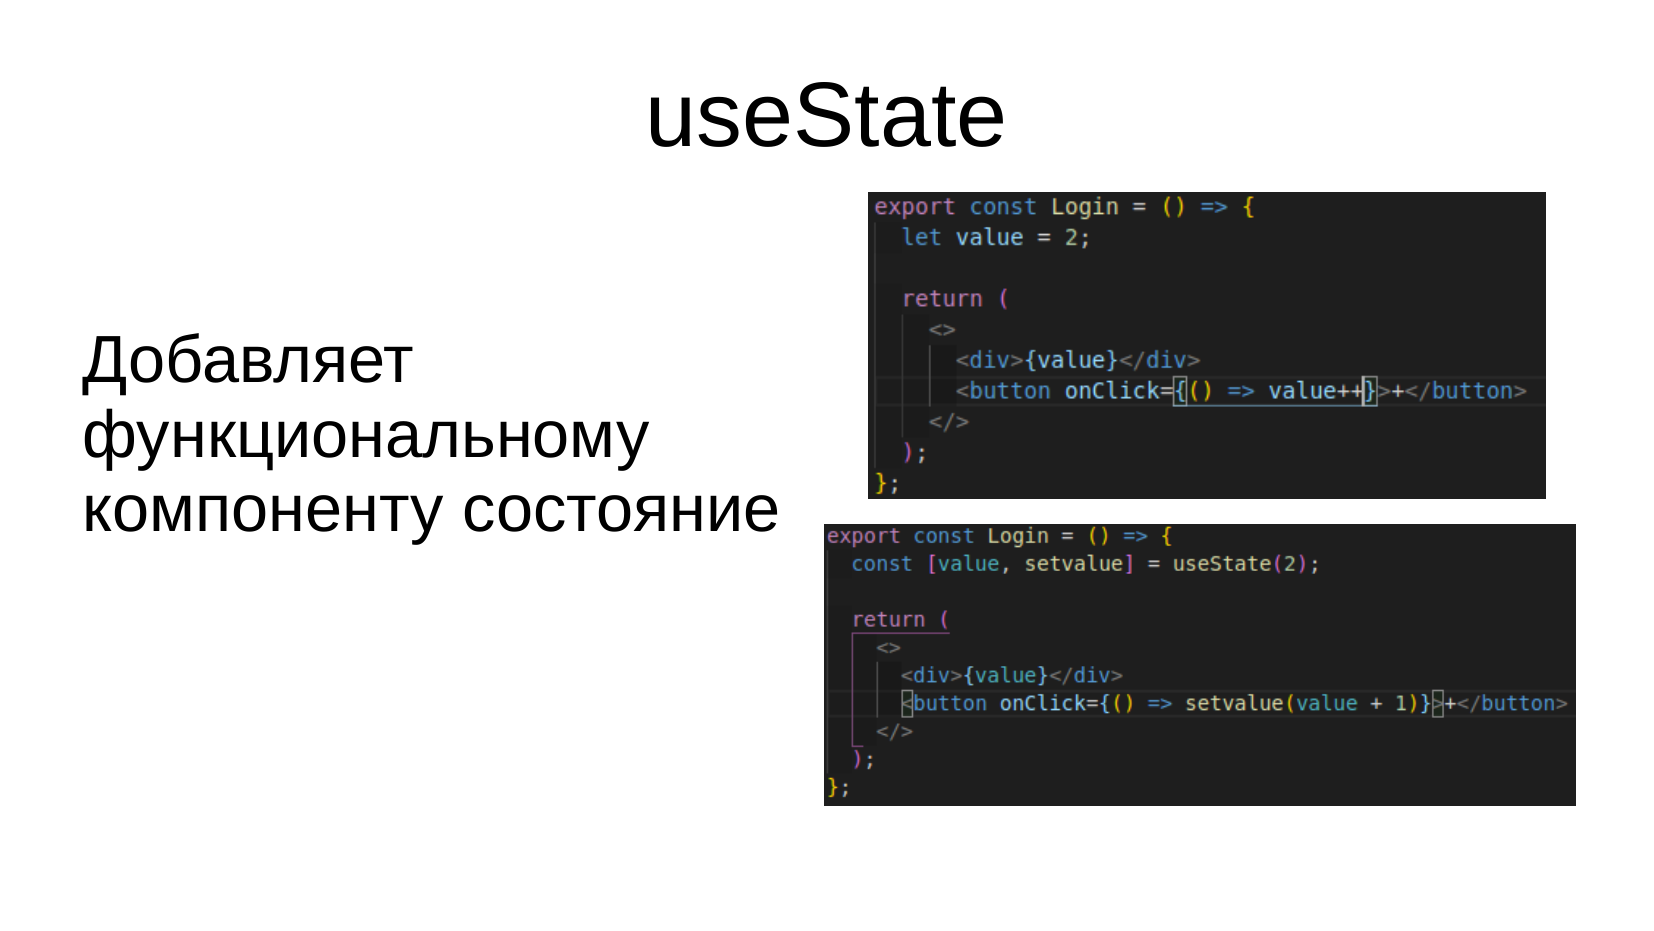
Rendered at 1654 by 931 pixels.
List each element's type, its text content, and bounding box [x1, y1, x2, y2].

title useState [82, 37, 1571, 193]
list Добавляет функциональному компоненту состояние [82, 217, 809, 758]
picture [824, 524, 1576, 806]
picture [868, 192, 1546, 499]
